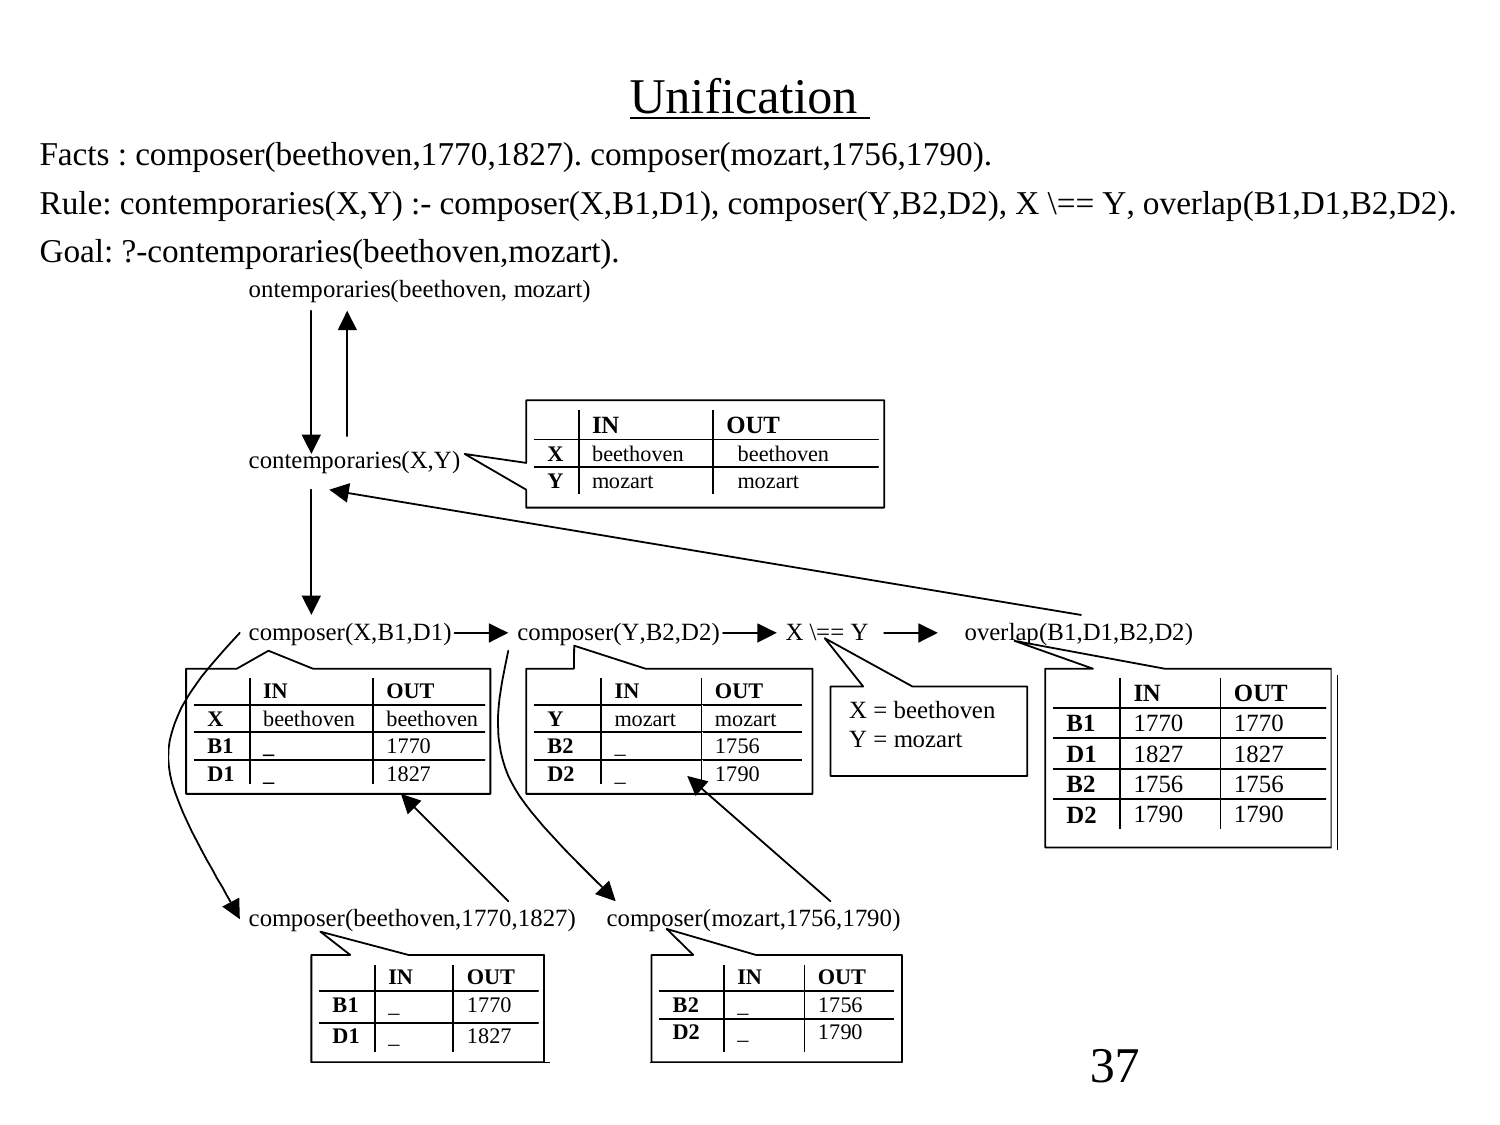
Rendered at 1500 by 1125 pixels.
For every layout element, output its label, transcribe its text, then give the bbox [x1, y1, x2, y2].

title Unification [112, 0, 1388, 124]
chart [168, 275, 1332, 1063]
list Facts : composer(beethoven,1770,1827). composer(mozart,1756,1790). Rule: contemporaries(X,Y) :- composer(X,B1,D1), composer(Y,B2,D2), X \== Y, overlap(B1,D1,B2,D2). Goal: ?-contemporaries(beethoven,mozart). [24, 124, 1500, 300]
